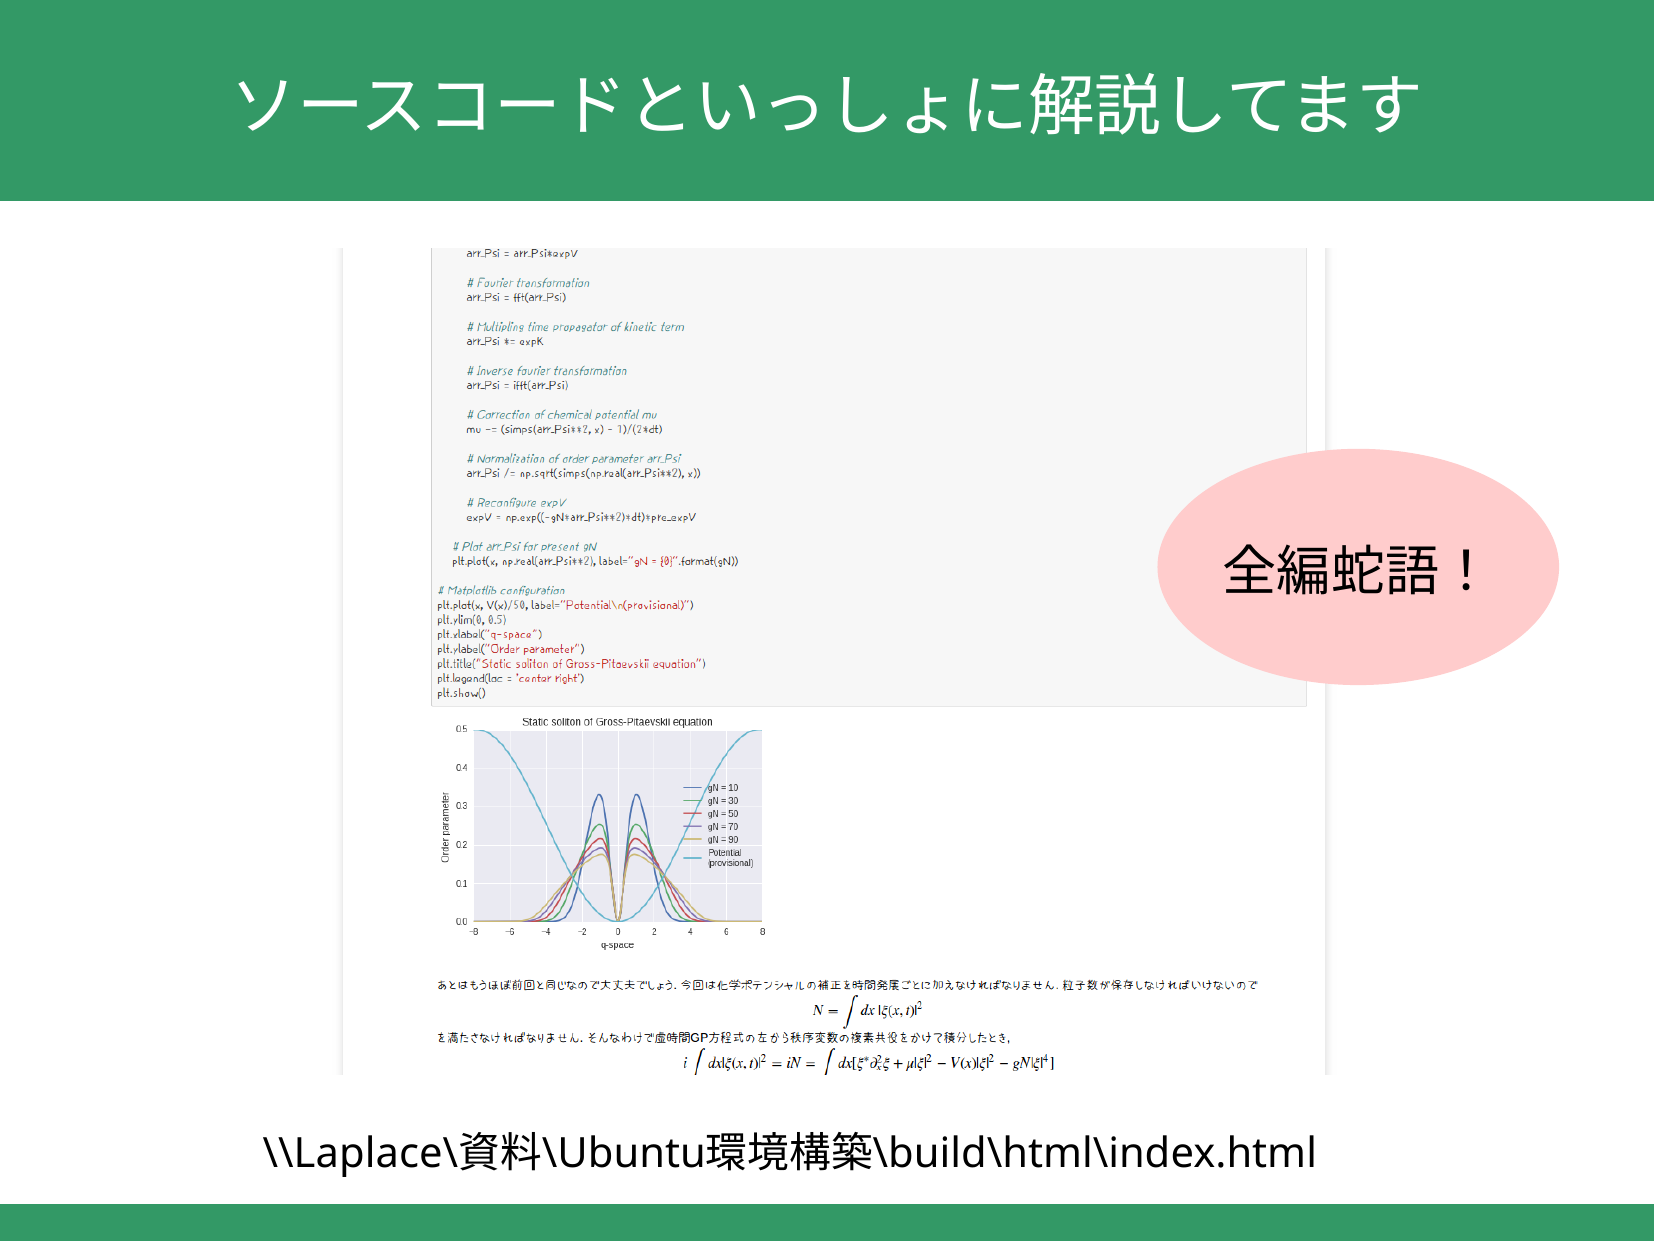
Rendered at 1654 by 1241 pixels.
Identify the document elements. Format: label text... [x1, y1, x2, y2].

text_box ソースコードといっしょに解説してます [0, 0, 1654, 201]
text_box 全編蛇語！ [1157, 448, 1560, 686]
picture [47, 248, 1619, 1075]
text_box \\Laplace\資料\Ubuntu環境構築\build\html\index.html [248, 1111, 1265, 1170]
text_box [0, 1204, 1654, 1241]
